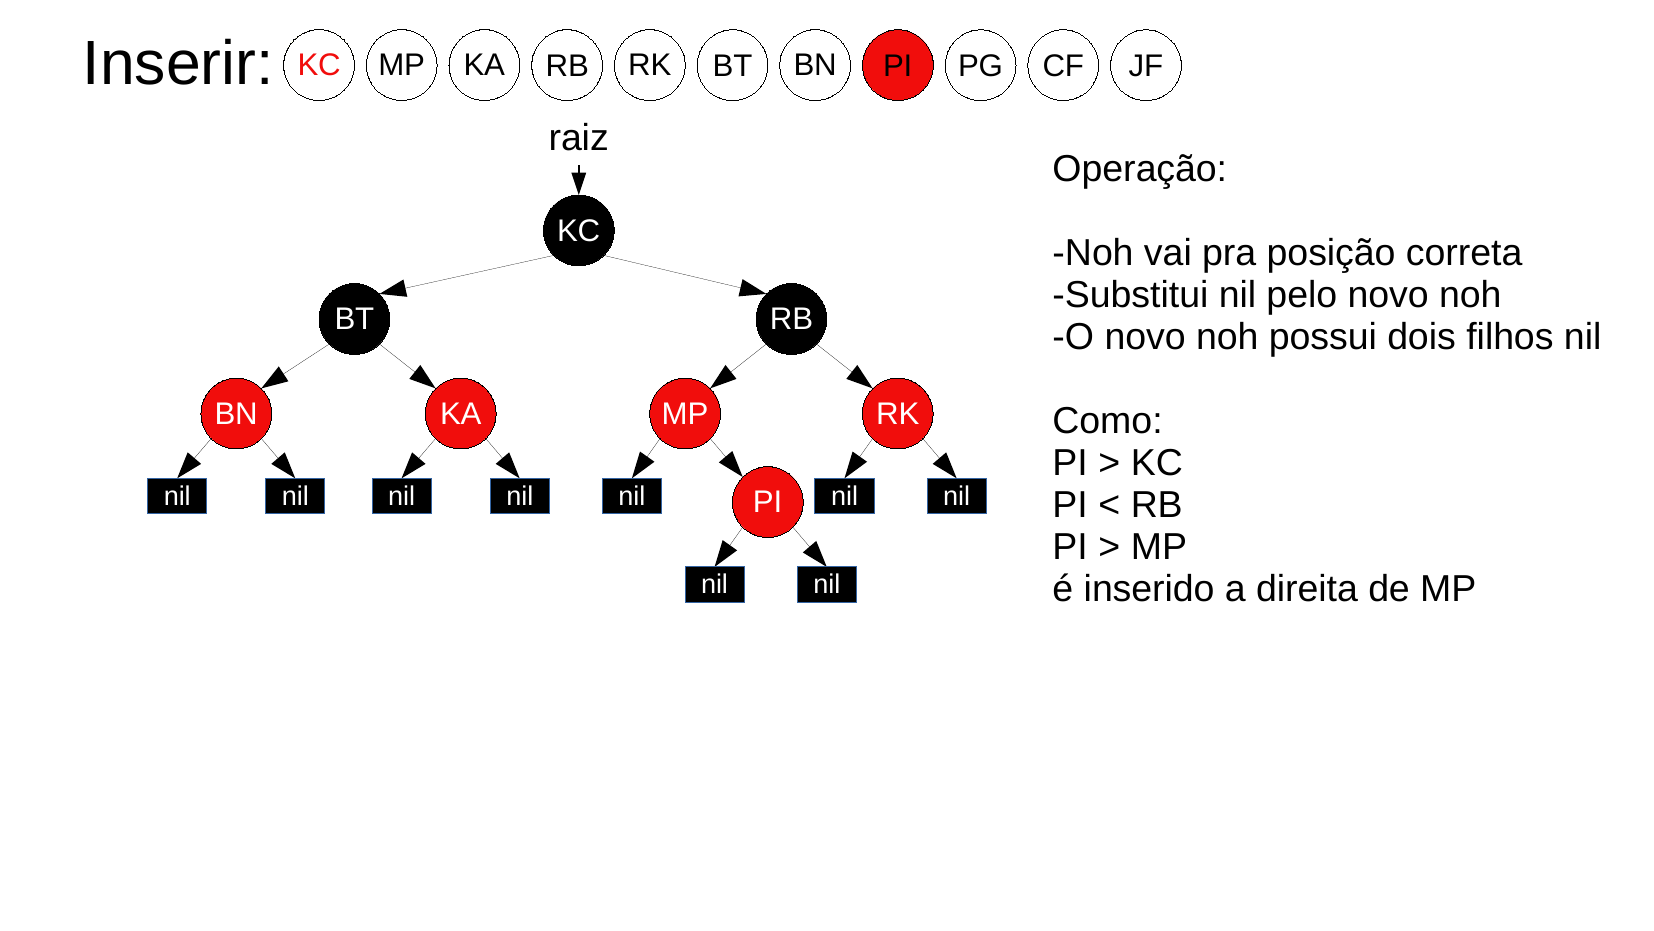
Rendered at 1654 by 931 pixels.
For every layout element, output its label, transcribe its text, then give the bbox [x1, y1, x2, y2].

text_box nil [927, 478, 987, 514]
text_box PG [945, 29, 1017, 101]
text_box RK [862, 378, 934, 449]
text_box nil [685, 566, 745, 603]
text_box KA [449, 29, 520, 101]
text_box BN [200, 378, 272, 449]
text_box nil [490, 478, 550, 514]
text_box BT [319, 283, 390, 355]
text_box PI [862, 29, 934, 101]
text_box raiz [533, 108, 624, 166]
text_box nil [602, 478, 662, 514]
text_box KC [543, 195, 615, 266]
text_box nil [265, 478, 325, 514]
text_box MP [366, 29, 438, 101]
text_box nil [147, 478, 207, 514]
text_box CF [1027, 29, 1099, 101]
text_box BT [697, 29, 768, 101]
text_box MP [649, 378, 721, 449]
text_box RB [756, 283, 827, 355]
text_box BN [779, 29, 851, 101]
text_box PI [732, 466, 804, 538]
text_box RK [614, 29, 686, 101]
text_box KA [425, 378, 497, 449]
text_box nil [814, 478, 875, 514]
text_box KC [283, 29, 355, 101]
text_box JF [1110, 29, 1182, 101]
text_box nil [372, 478, 432, 514]
text_box Operação: -Noh vai pra posição correta -Substitui nil pelo novo noh -O novo noh possui dois filhos nil Como: PI > KC PI < RB PI > MP é inserido a direita de MP [1037, 140, 1617, 617]
title Inserir: [82, 28, 284, 98]
text_box RB [531, 29, 603, 101]
text_box nil [797, 566, 857, 603]
